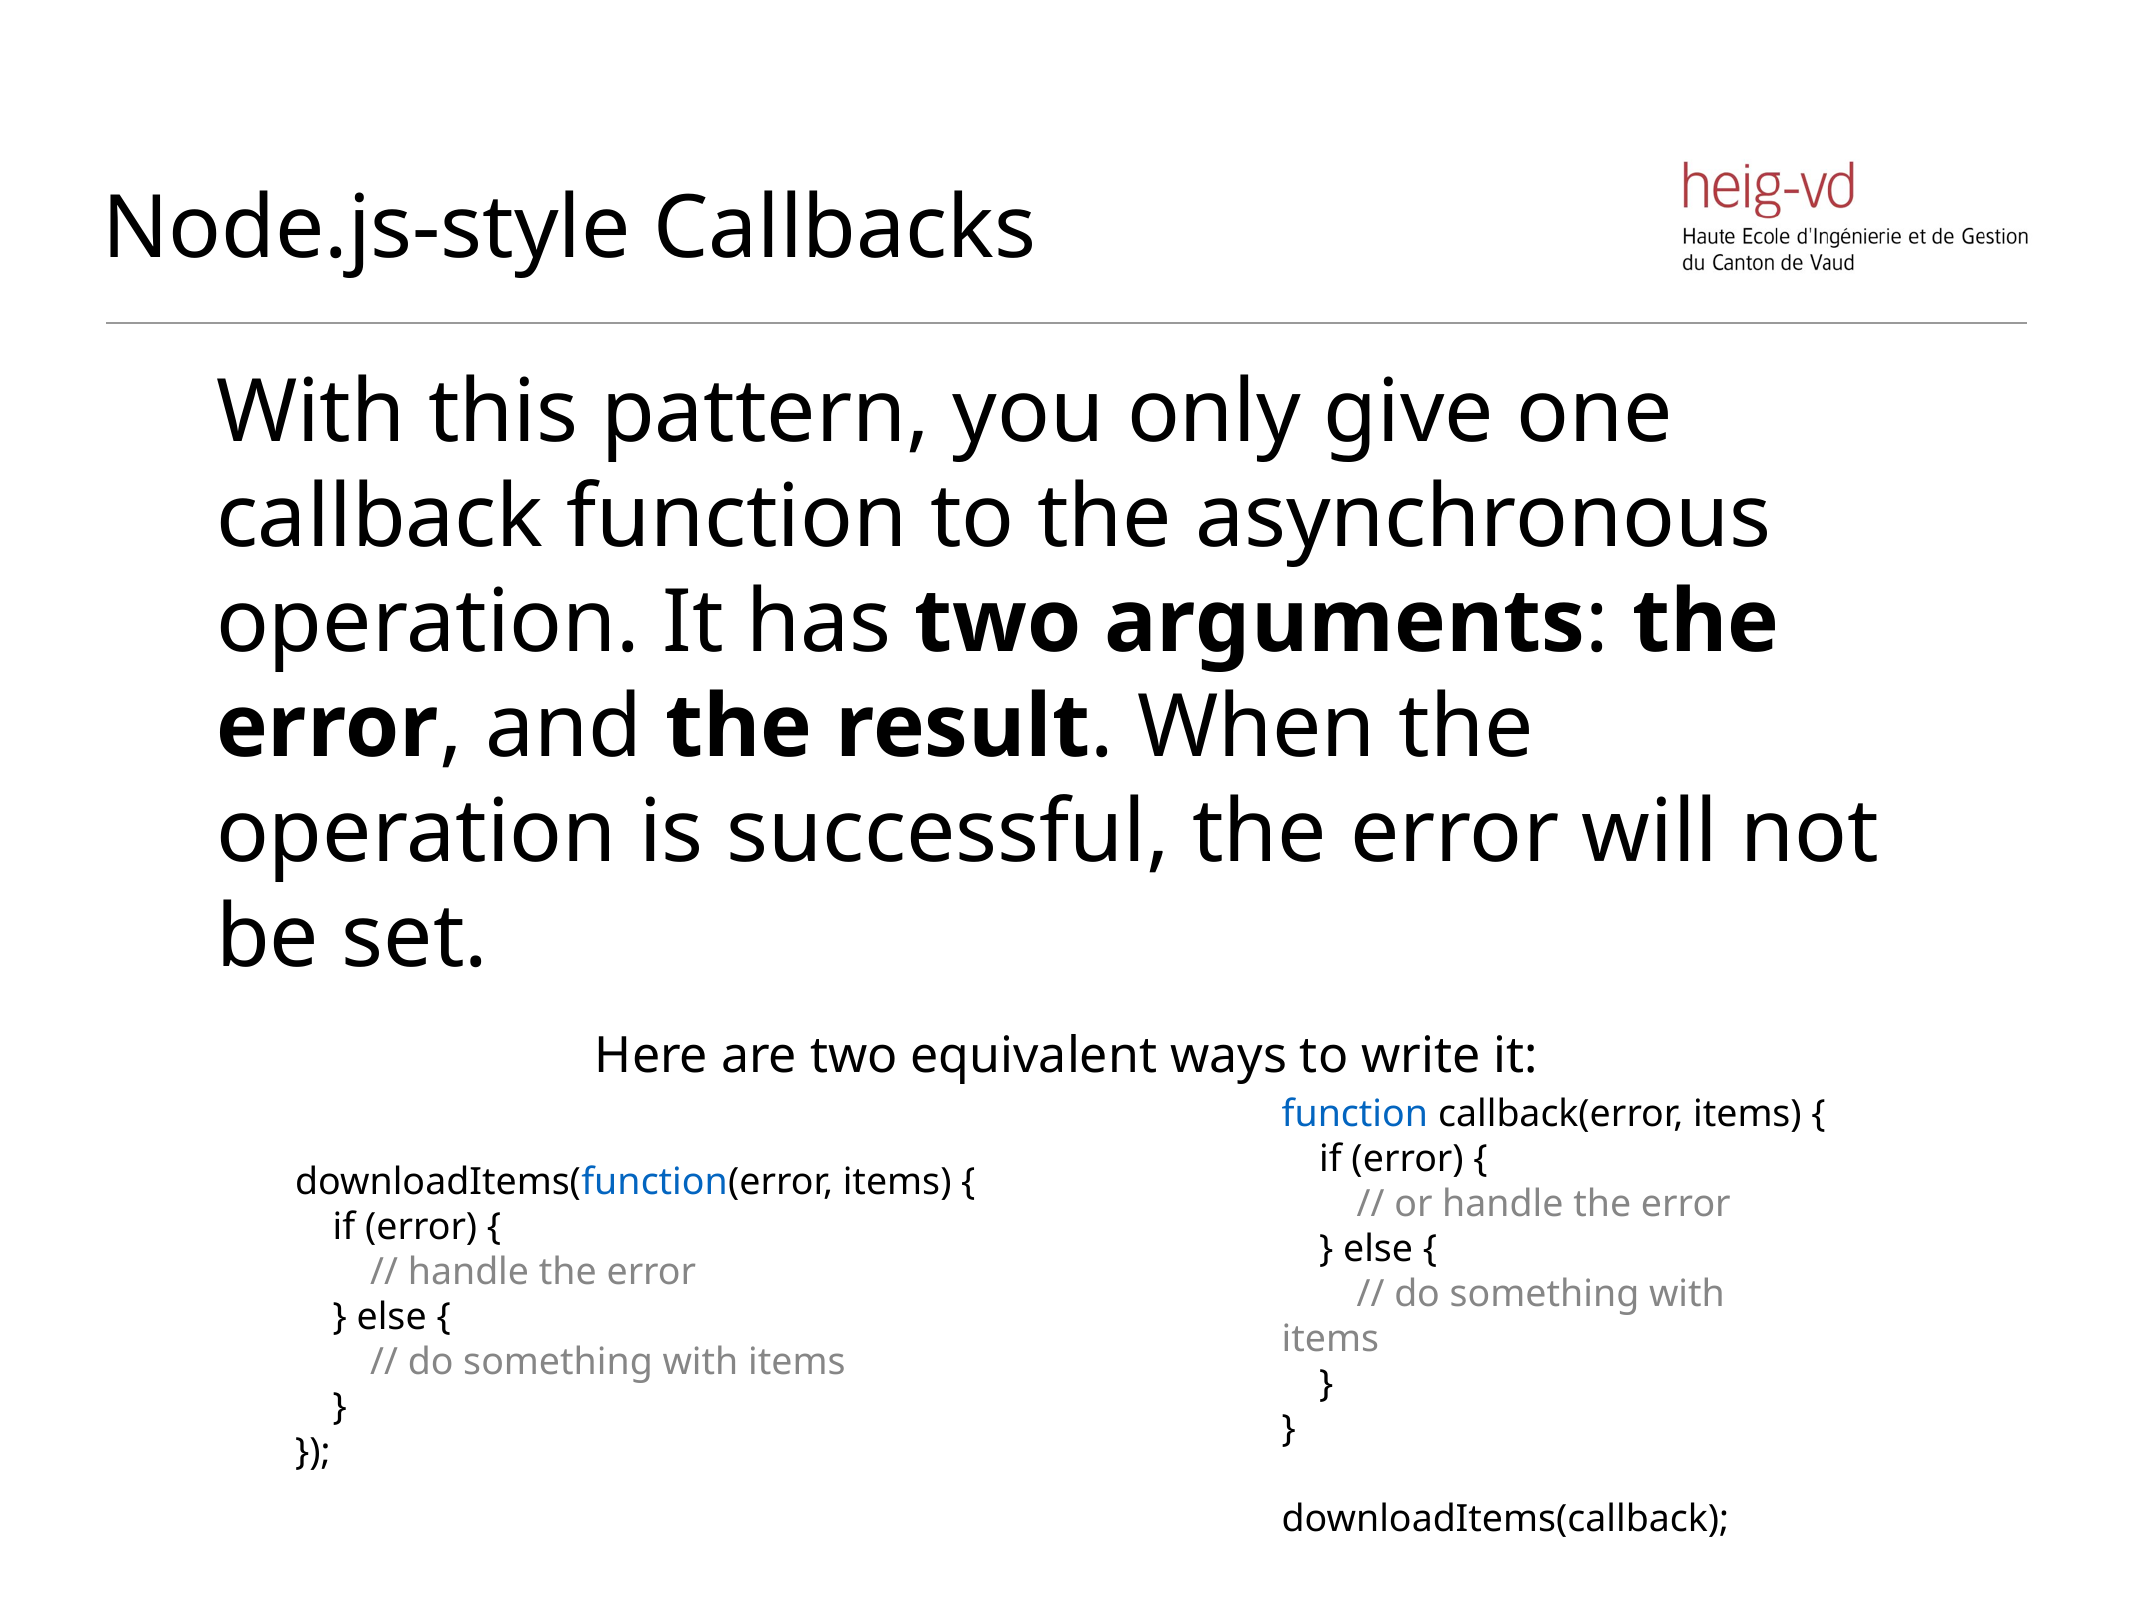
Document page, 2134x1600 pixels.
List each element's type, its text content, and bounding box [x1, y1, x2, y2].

text_box downloadItems(function(error, items) { if (error) { // handle the error } else { // do something with items } }); [286, 1148, 985, 1480]
text_box With this pattern, you only give one callback function to the asynchronous operation. It has two arguments: the error, and the result. When the operation is successful, the error will not be set. [207, 345, 1926, 993]
text_box function callback(error, items) { if (error) { // or handle the error } else { // do something with items } } downloadItems(callback); [1273, 1103, 1835, 1525]
text_box Here are two equivalent ways to write it: [586, 1013, 1547, 1091]
title Node.js-style Callbacks [93, 54, 2040, 284]
